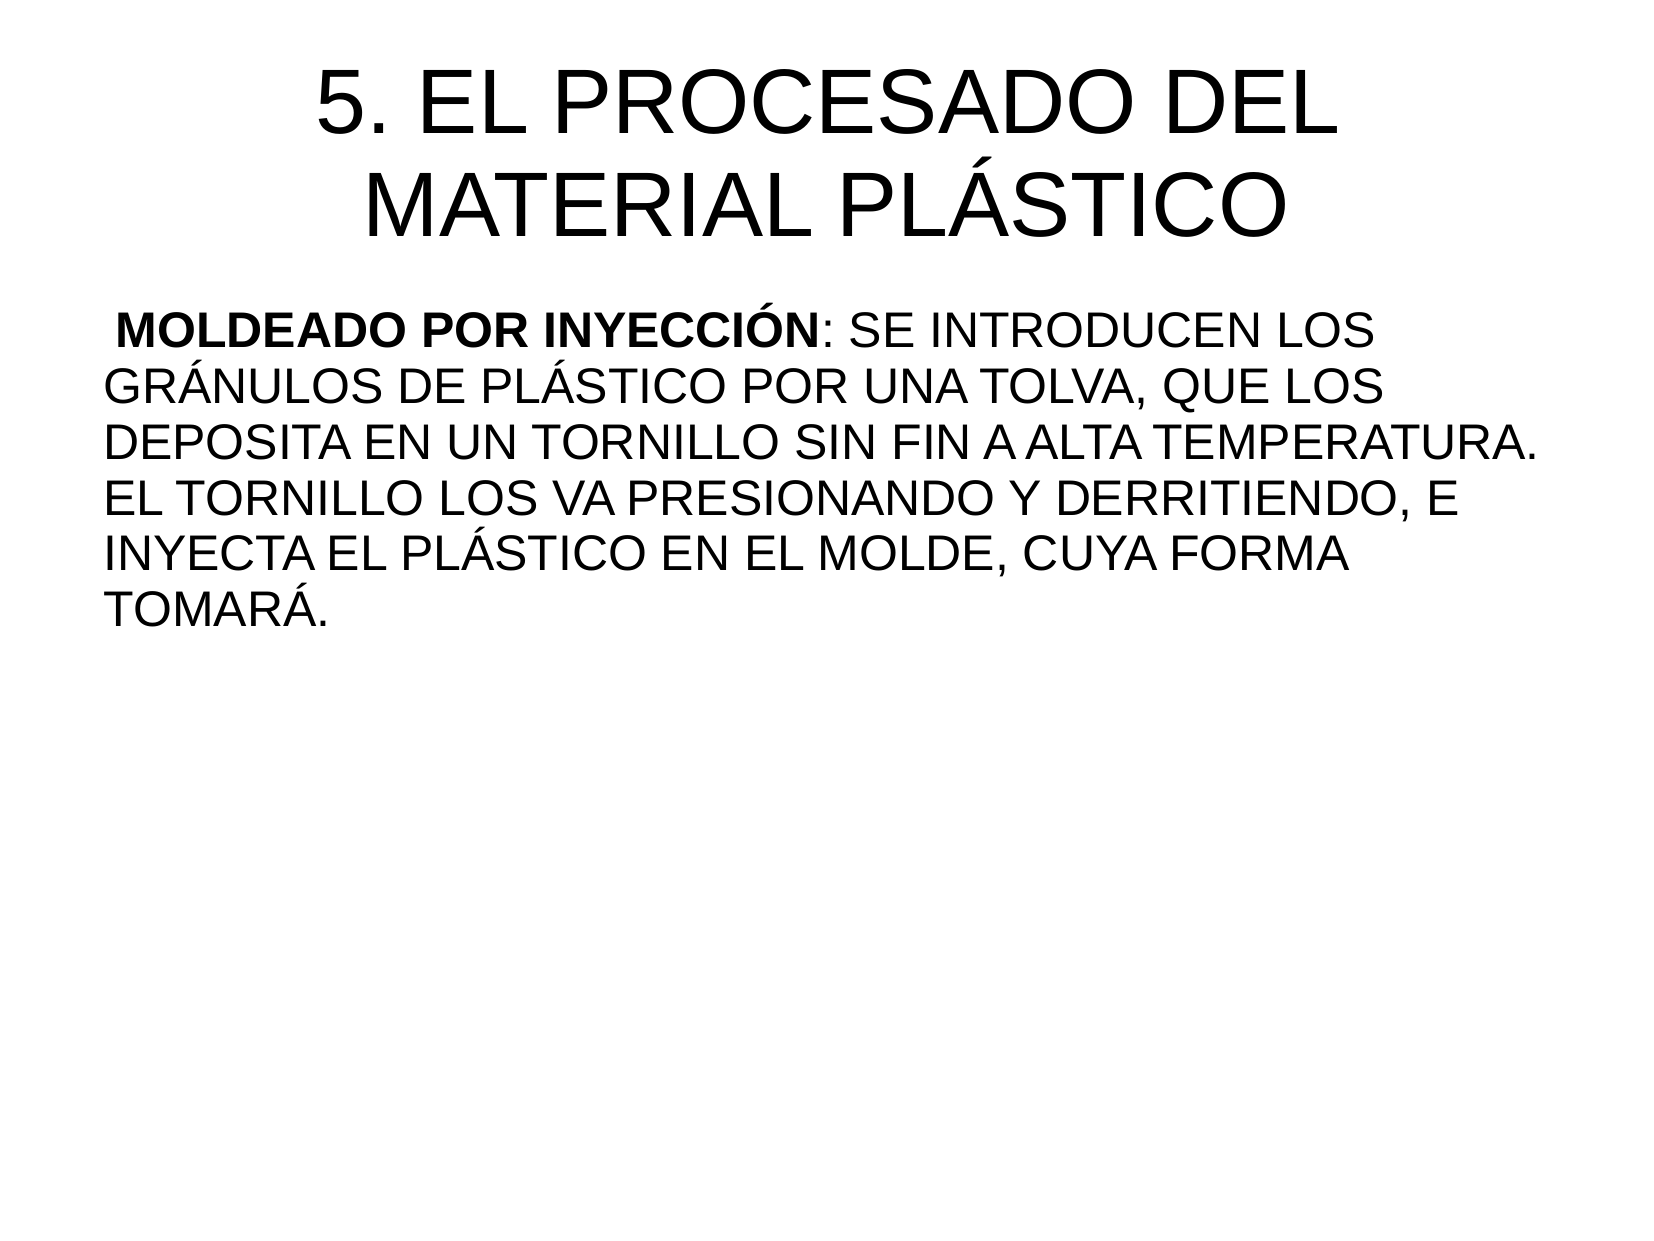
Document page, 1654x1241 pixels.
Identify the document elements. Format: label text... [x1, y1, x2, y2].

title 5. EL PROCESADO DEL MATERIAL PLÁSTICO [82, 49, 1571, 257]
text_box MOLDEADO POR INYECCIÓN: SE INTRODUCEN LOS GRÁNULOS DE PLÁSTICO POR UNA TOLVA, QUE LOS DEPOSITA EN UN TORNILLO SIN FIN A ALTA TEMPERATURA. EL TORNILLO LOS VA PRESIONANDO Y DERRITIENDO, E INYECTA EL PLÁSTICO EN EL MOLDE, CUYA FORMA TOMARÁ. [88, 295, 1565, 645]
